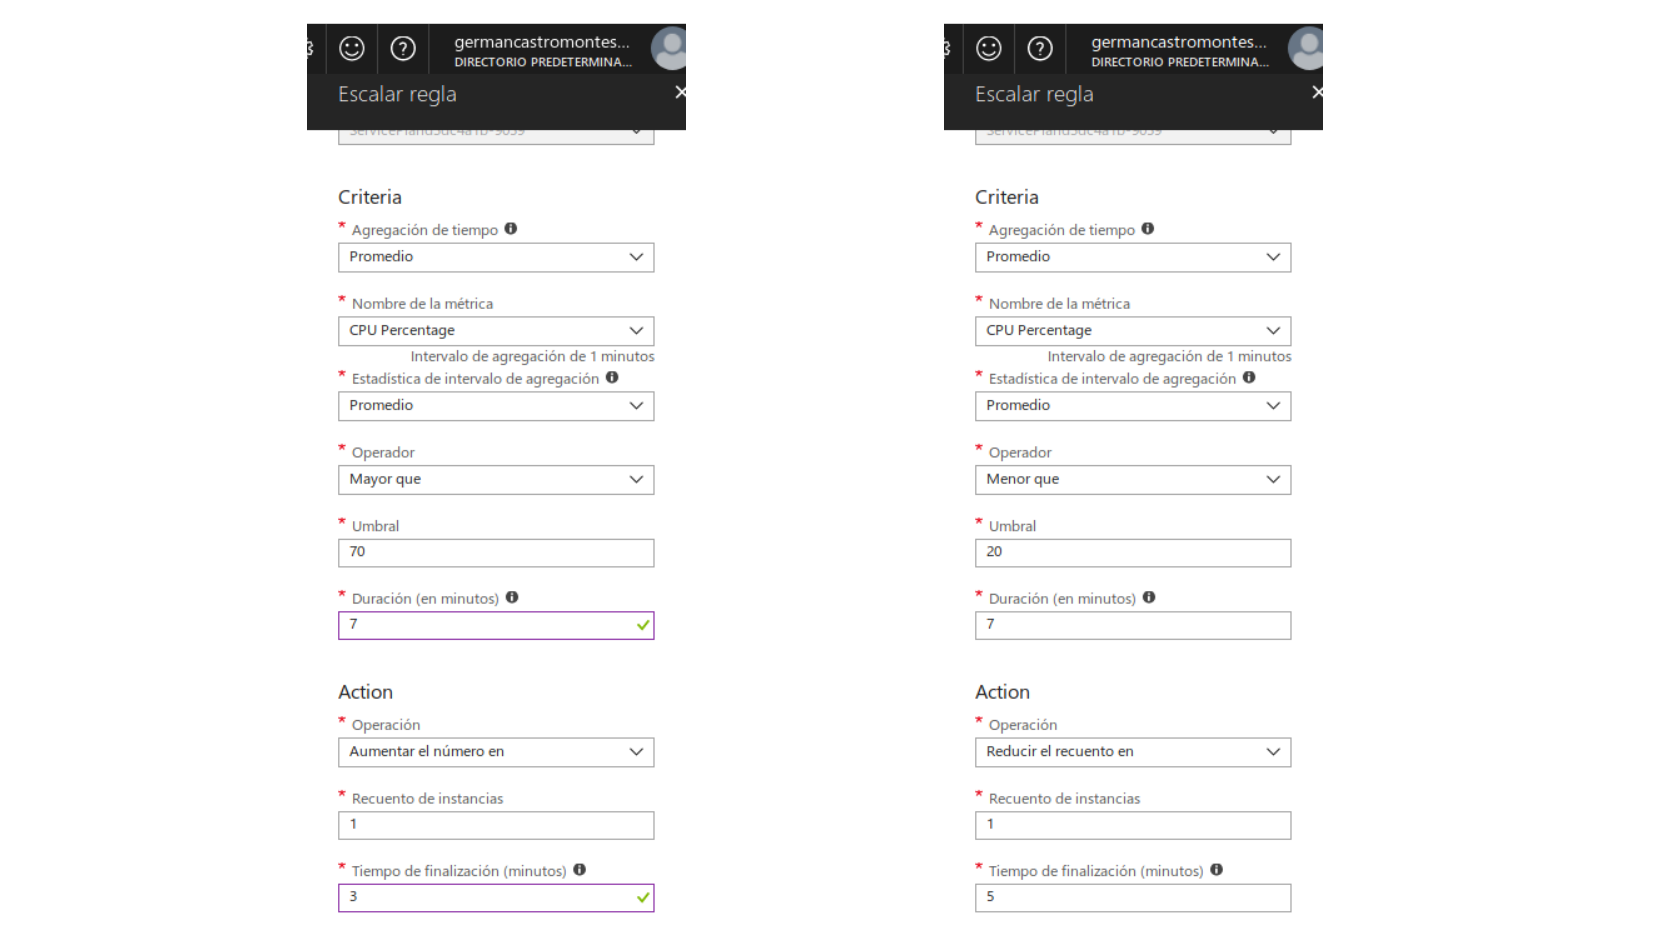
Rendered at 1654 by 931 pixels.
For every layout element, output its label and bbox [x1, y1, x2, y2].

picture [307, 0, 686, 930]
picture [944, 0, 1323, 930]
